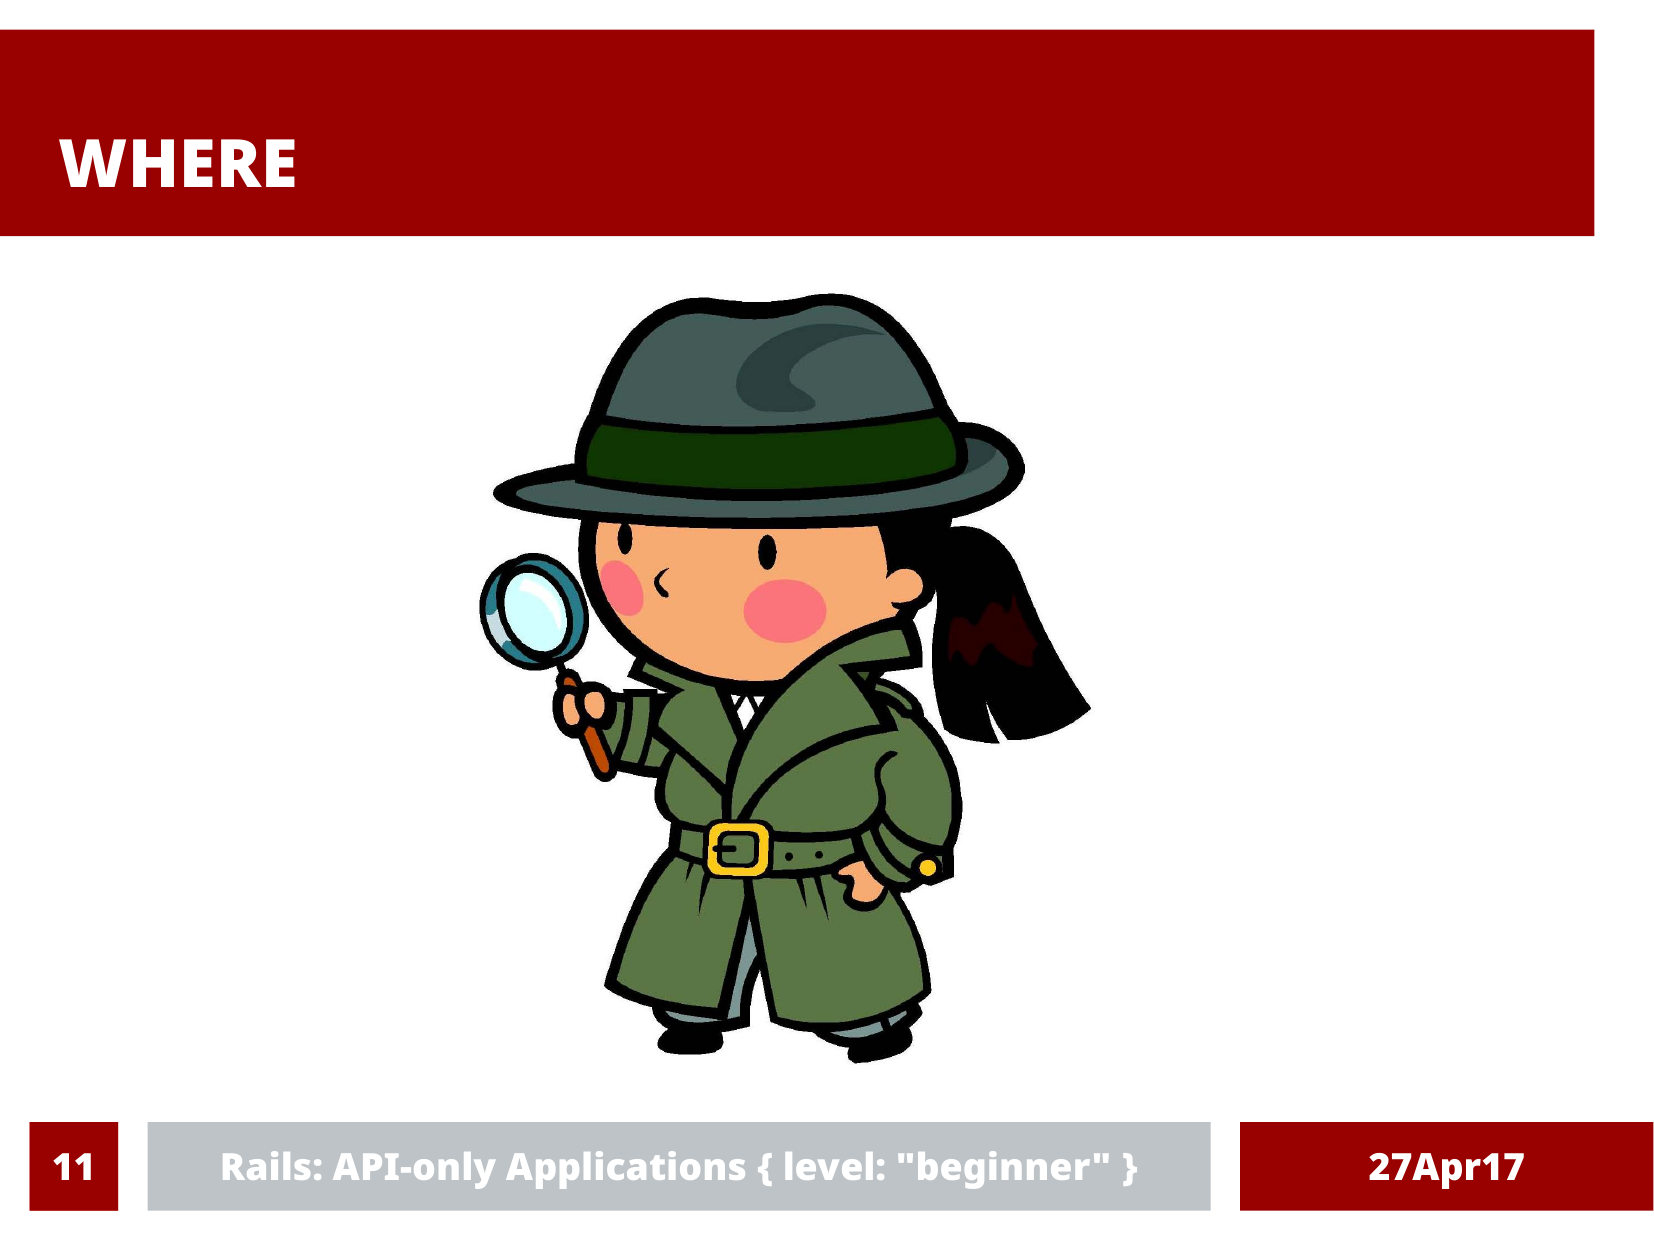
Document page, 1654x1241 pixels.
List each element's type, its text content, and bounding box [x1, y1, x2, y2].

title WHERE [59, 59, 1595, 207]
picture [445, 270, 1114, 1083]
